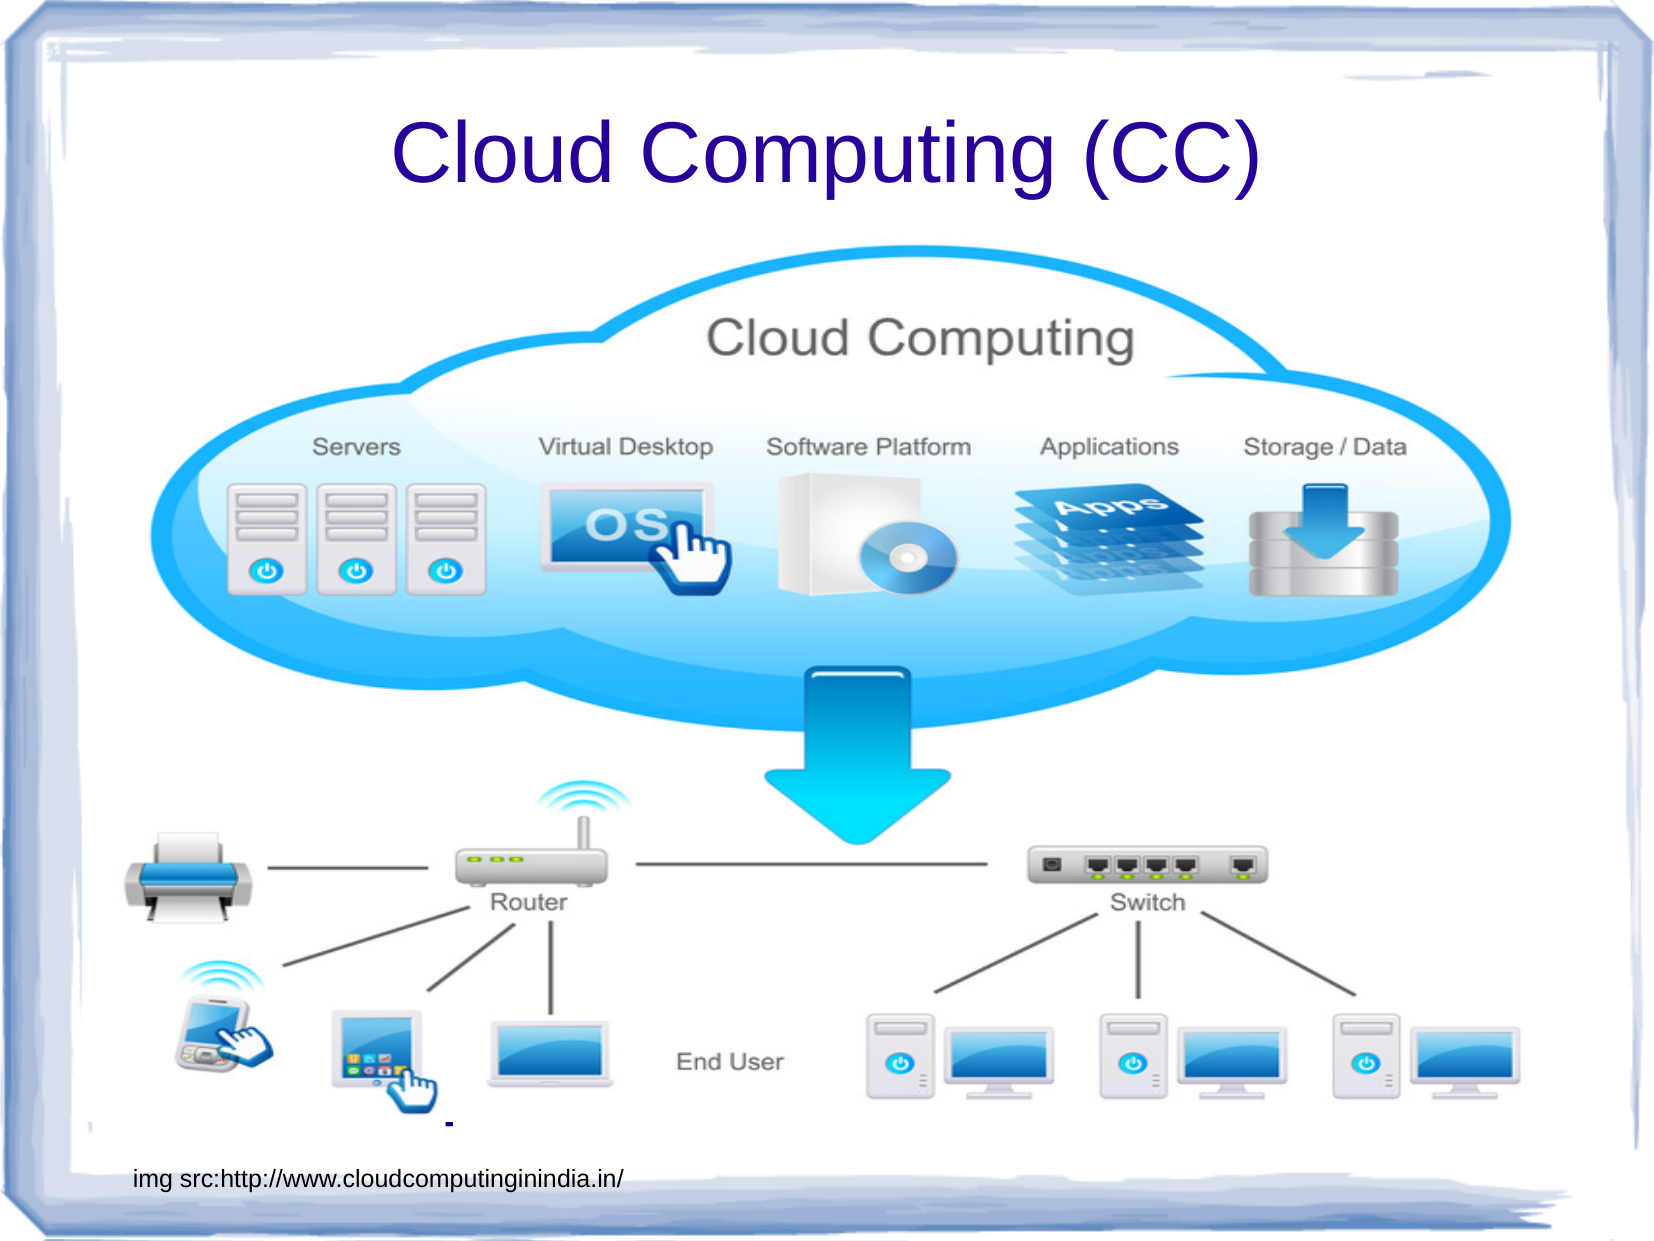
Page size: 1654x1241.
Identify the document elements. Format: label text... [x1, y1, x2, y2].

title Cloud Computing (CC) [82, 49, 1571, 224]
list “is a model for enabling ubiquitous, convenient, on-demand network access to a shared pool of configurable computing resources (e.g. networks, servers, storage, applications, and services) that can be rapidly provisioned and released with minimal management effort or service provider interaction.” - NIST [82, 1123, 1538, 1241]
text_box img src:http://www.cloudcomputinginindia.in/ [118, 1157, 981, 1201]
picture [0, 0, 1654, 1241]
